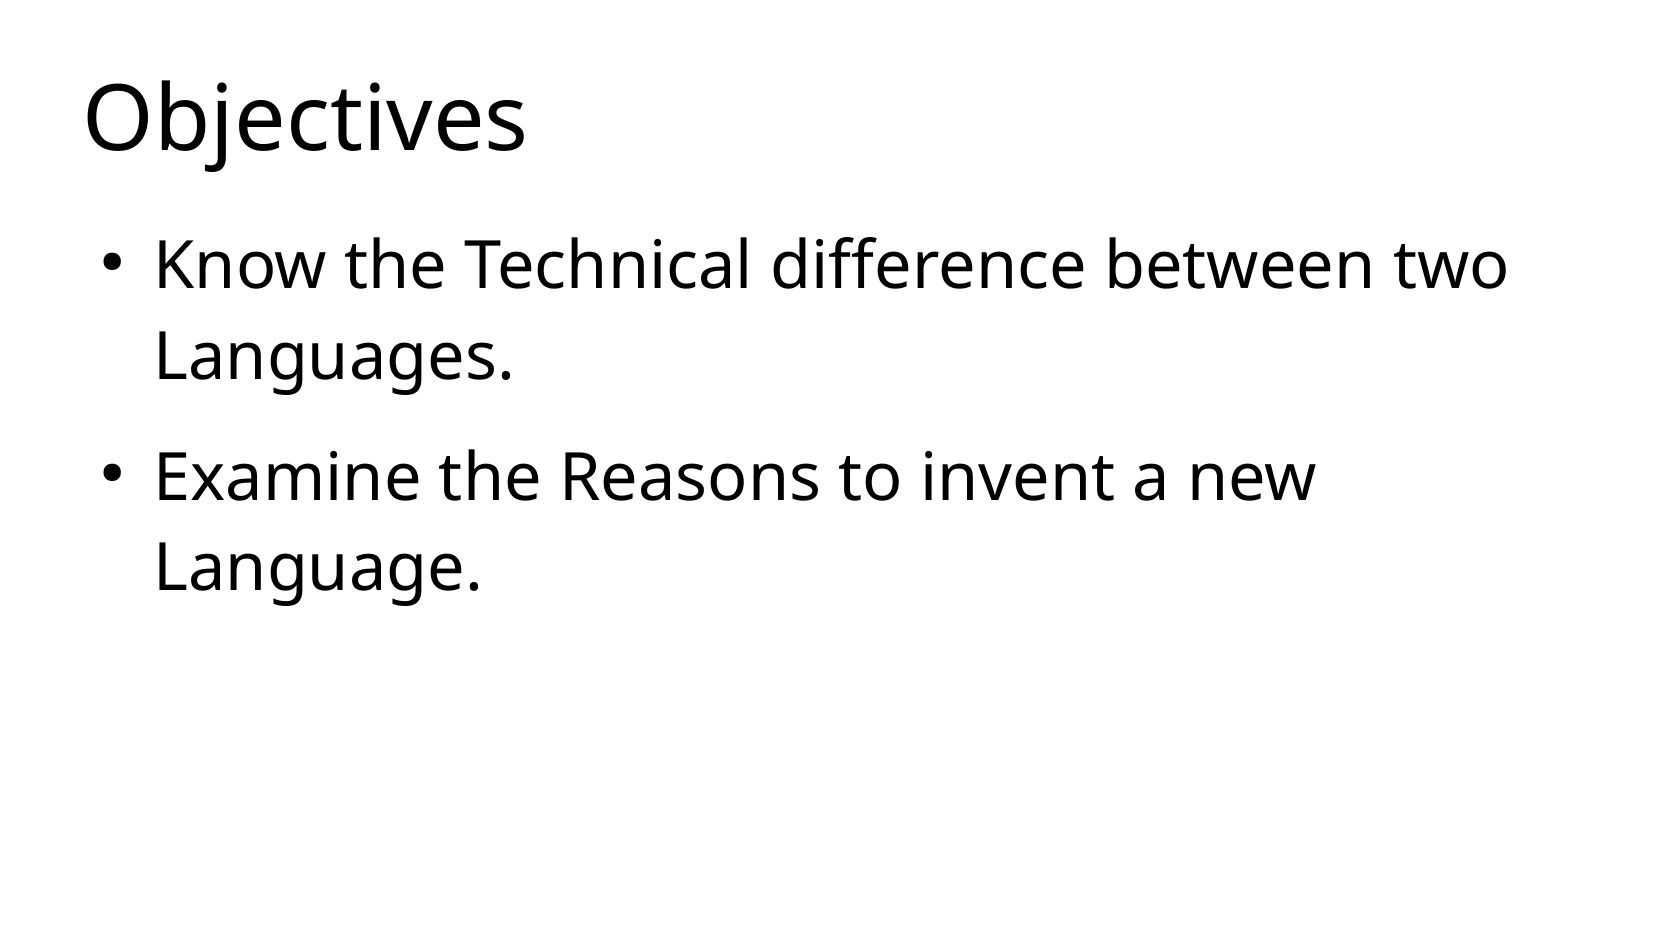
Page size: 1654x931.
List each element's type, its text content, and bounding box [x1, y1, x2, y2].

title Objectives [82, 37, 1571, 193]
list Know the Technical difference between two Languages. Examine the Reasons to invent a new Language. [82, 217, 1571, 757]
